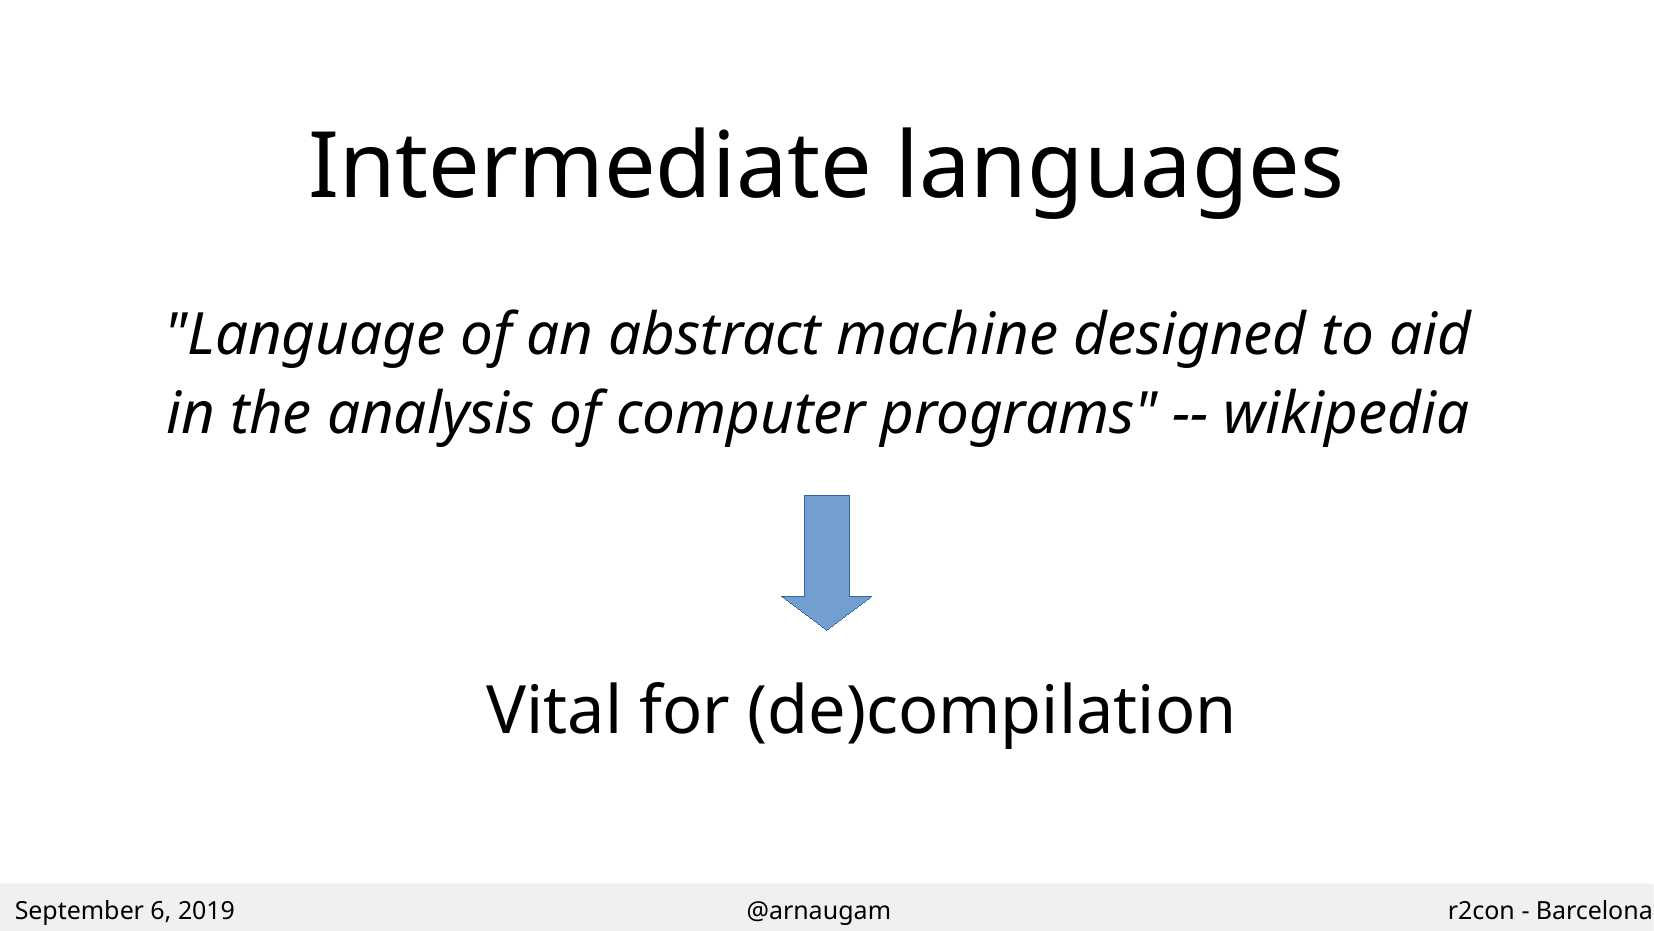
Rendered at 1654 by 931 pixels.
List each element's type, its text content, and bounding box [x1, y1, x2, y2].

title Intermediate languages [82, 84, 1571, 240]
text_box Vital for (de)compilation [471, 655, 1207, 751]
text_box "Language of an abstract machine designed to aid in the analysis of computer programs" -- wikipedia [150, 285, 1501, 451]
text_box [781, 495, 872, 631]
